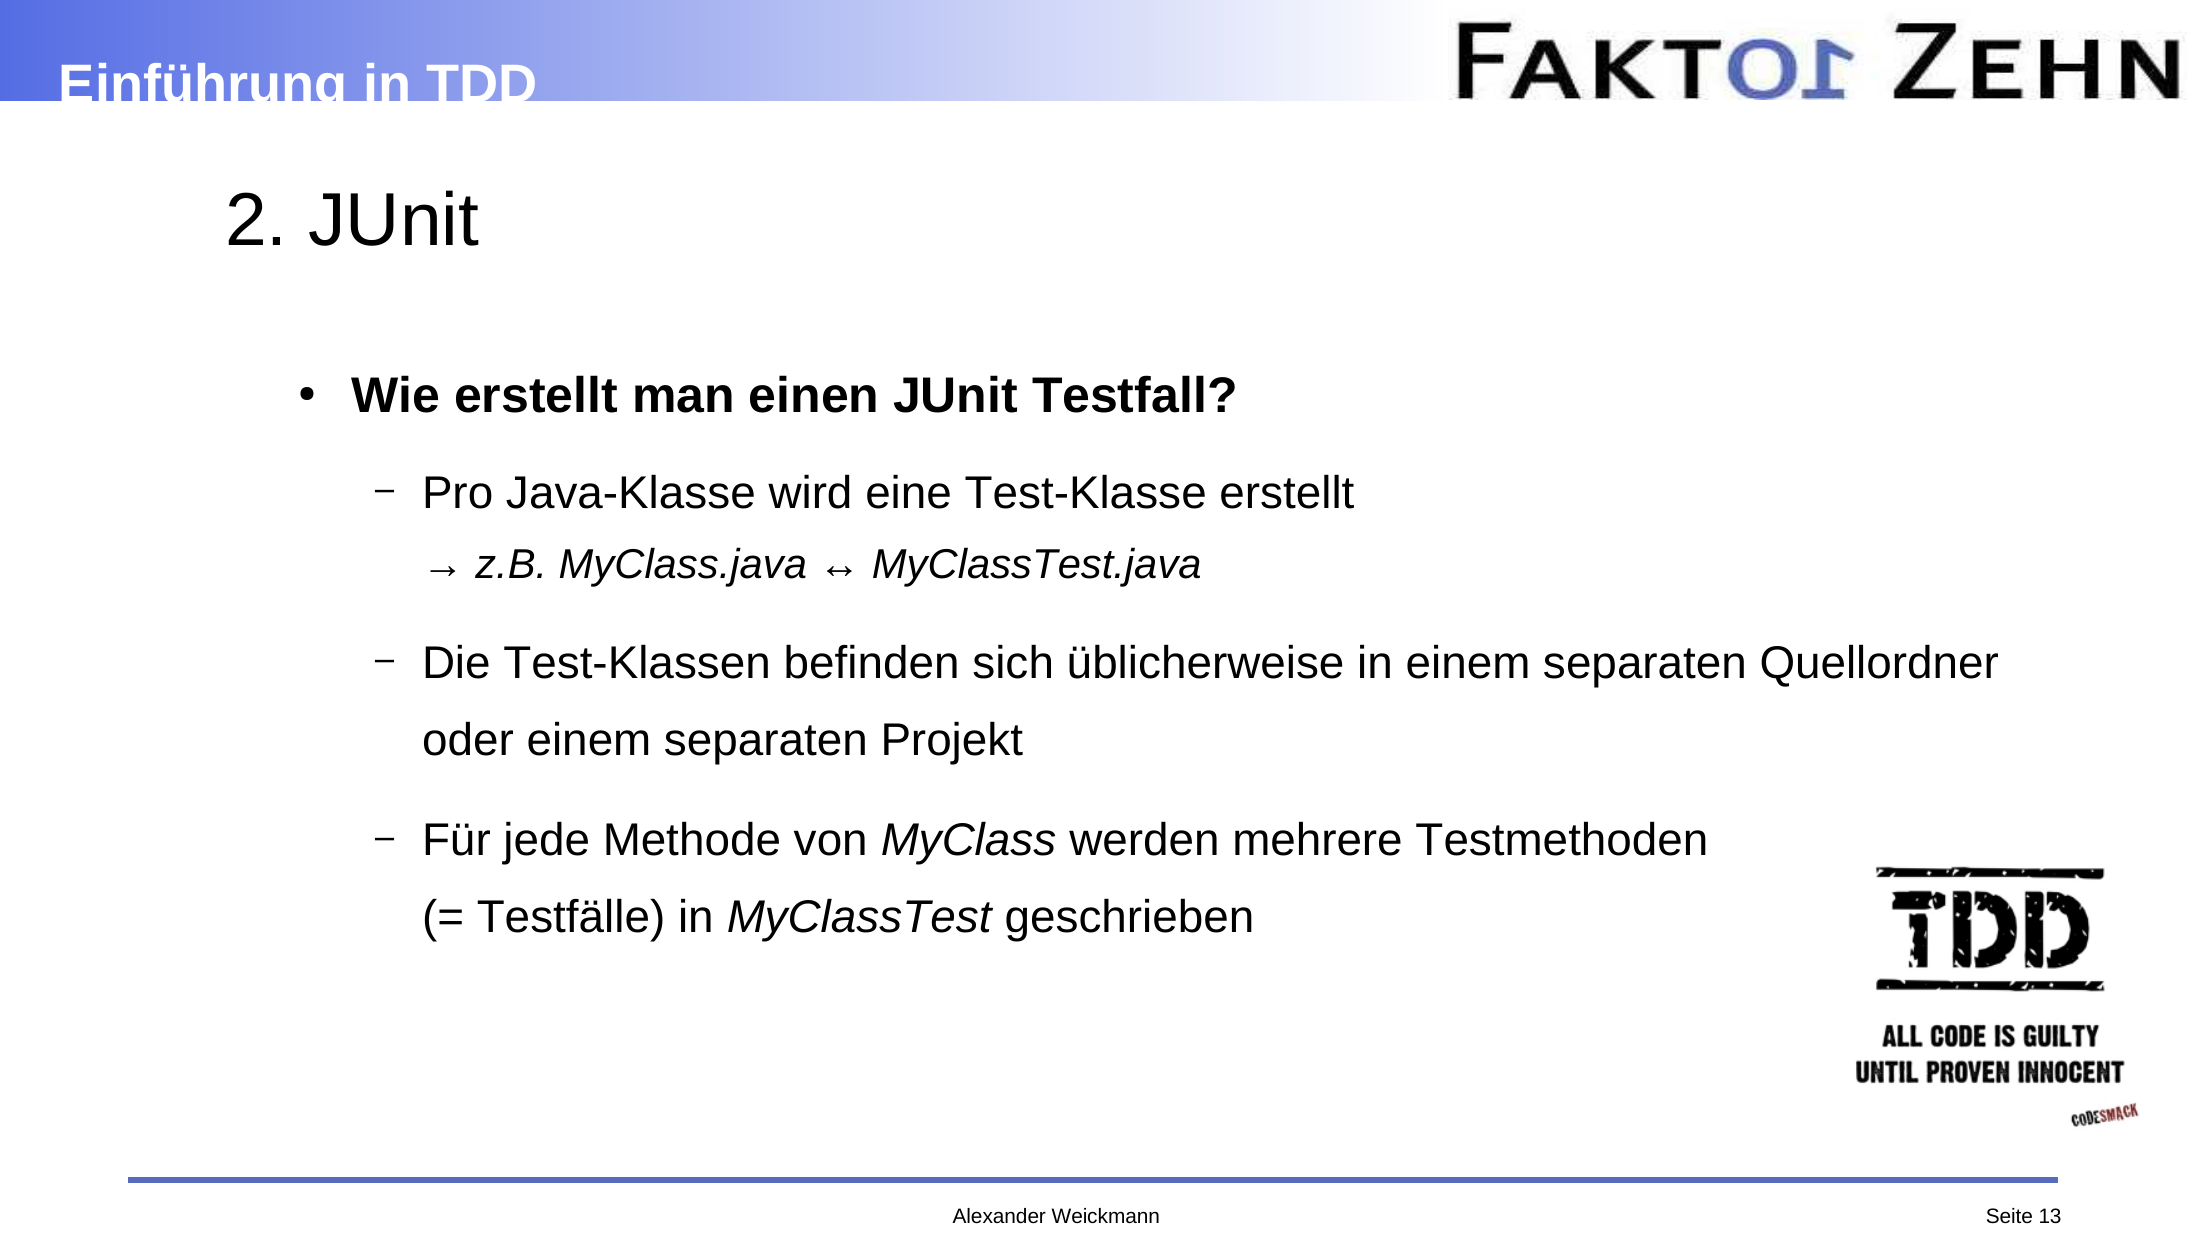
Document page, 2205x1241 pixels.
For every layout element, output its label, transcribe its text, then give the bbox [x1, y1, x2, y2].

picture [1840, 808, 2141, 1176]
title 2. JUnit [225, 142, 1981, 296]
picture [1448, 7, 2191, 100]
list Wie erstellt man einen JUnit Testfall? Pro Java-Klasse wird eine Test-Klasse erstellt → z.B. MyClass.java ↔ MyClassTest.java Die Test-Klassen befinden sich üblicherweise in einem separaten Quellordner oder einem separaten Projekt Für jede Methode von MyClass werden mehrere Testmethoden (= Testfälle) in MyClassTest geschrieben [280, 339, 2036, 1108]
